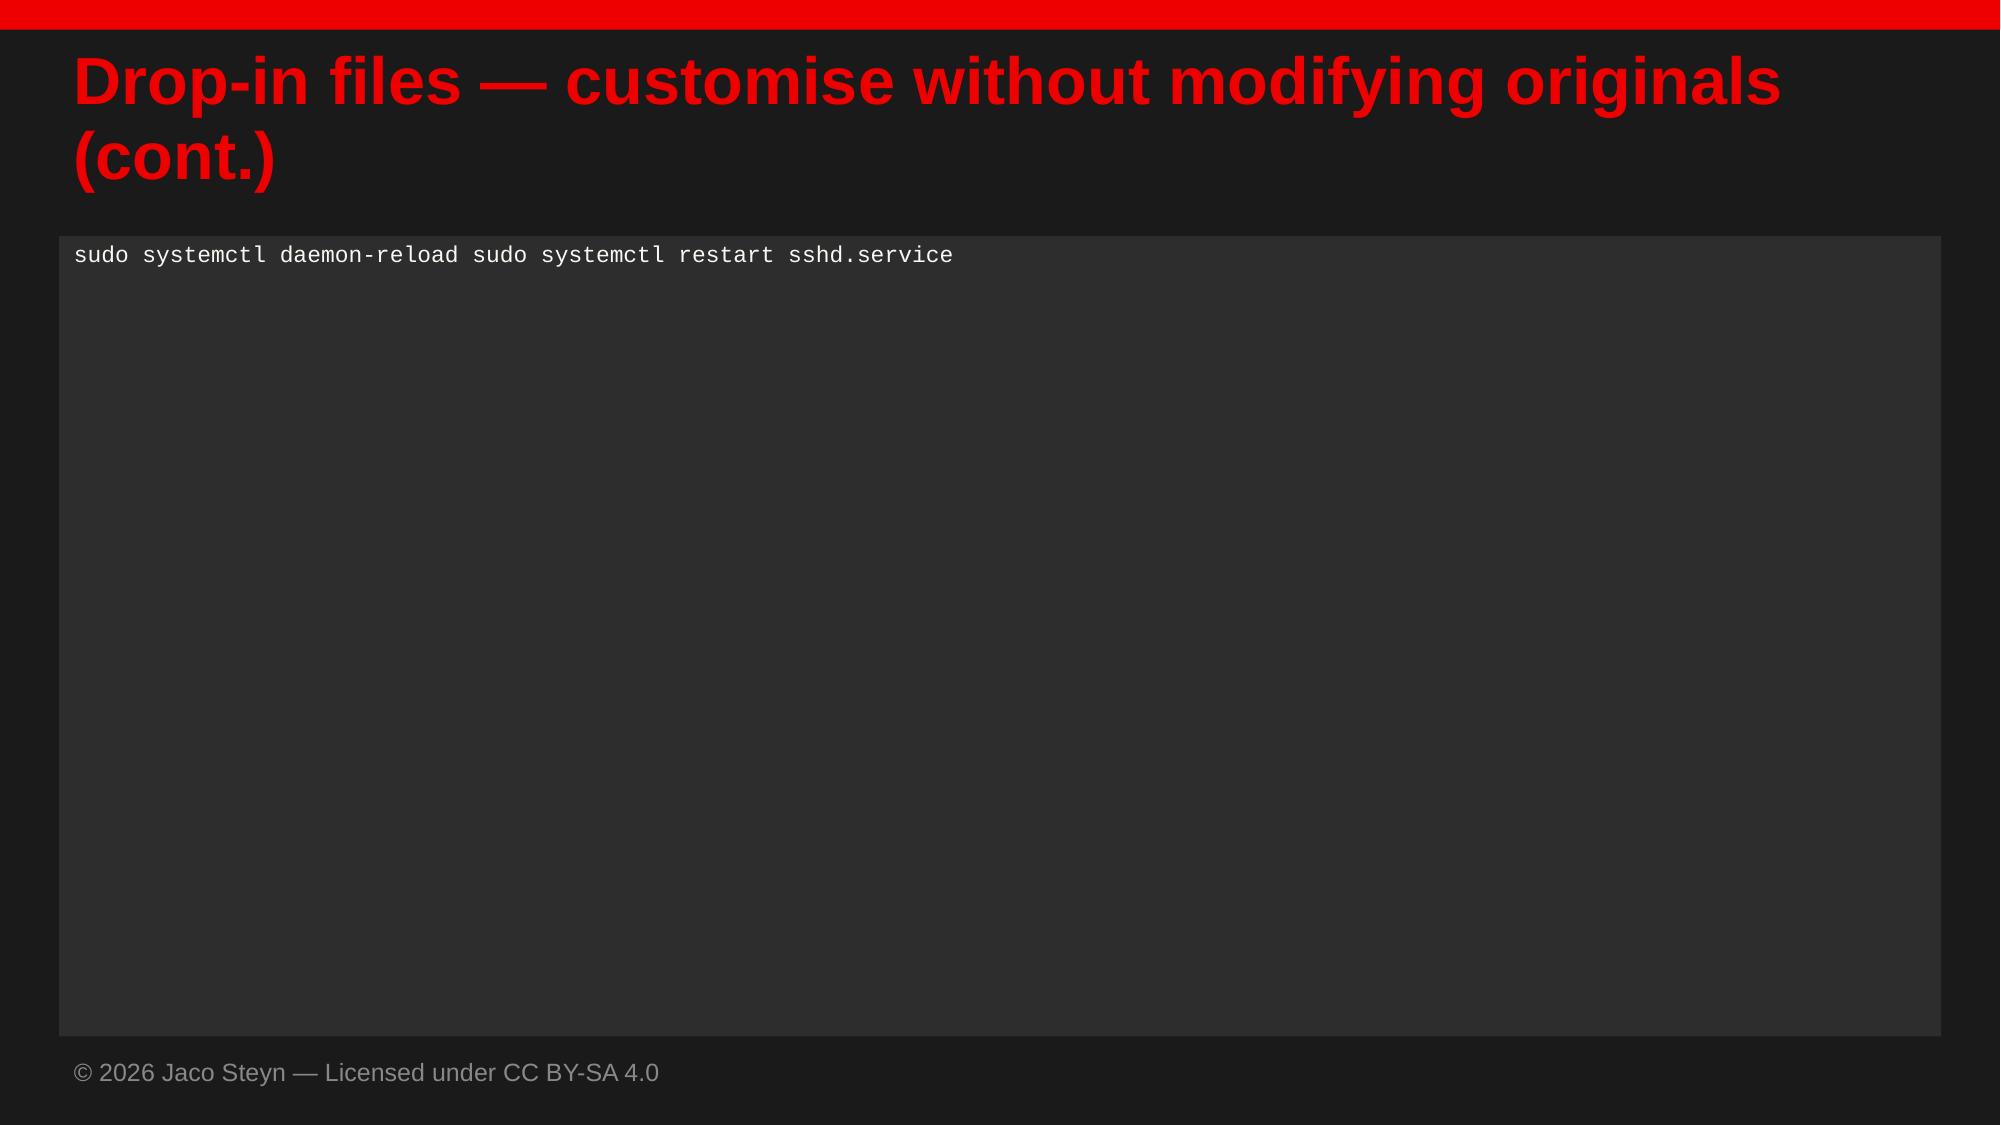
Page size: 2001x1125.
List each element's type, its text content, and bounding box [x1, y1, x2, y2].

text_box Drop-in files — customise without modifying originals (cont.) [59, 36, 1942, 208]
text_box sudo systemctl daemon-reload sudo systemctl restart sshd.service [59, 236, 1942, 1037]
text_box © 2026 Jaco Steyn — Licensed under CC BY-SA 4.0 [59, 1051, 1942, 1093]
text_box [0, 0, 2001, 30]
